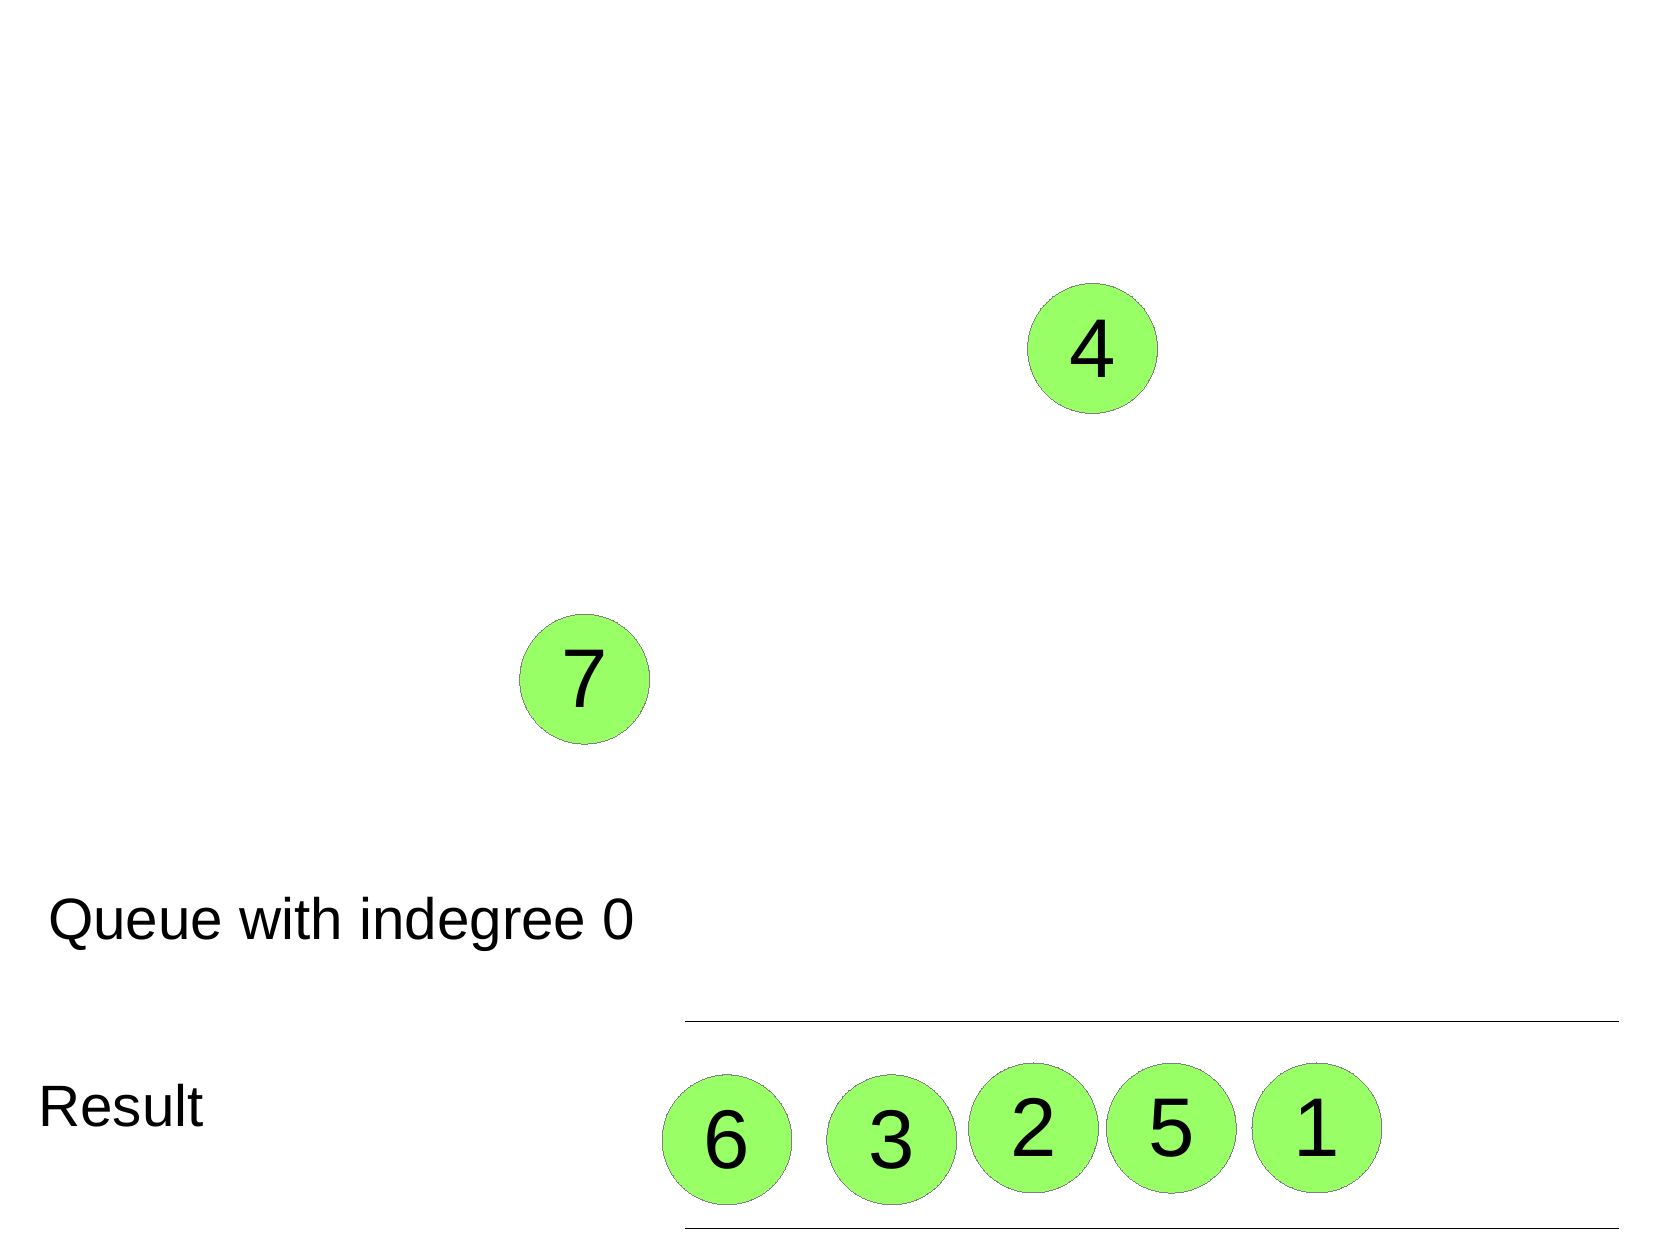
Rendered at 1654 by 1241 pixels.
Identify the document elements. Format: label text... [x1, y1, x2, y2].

text_box Result [23, 1065, 219, 1146]
text_box 2 [968, 1062, 1099, 1193]
text_box 6 [662, 1074, 792, 1205]
text_box 5 [1106, 1063, 1237, 1194]
text_box 3 [826, 1074, 957, 1205]
text_box 7 [519, 614, 650, 745]
text_box Queue with indegree 0 [33, 879, 650, 960]
text_box 4 [1027, 283, 1158, 414]
text_box 1 [1251, 1062, 1382, 1193]
